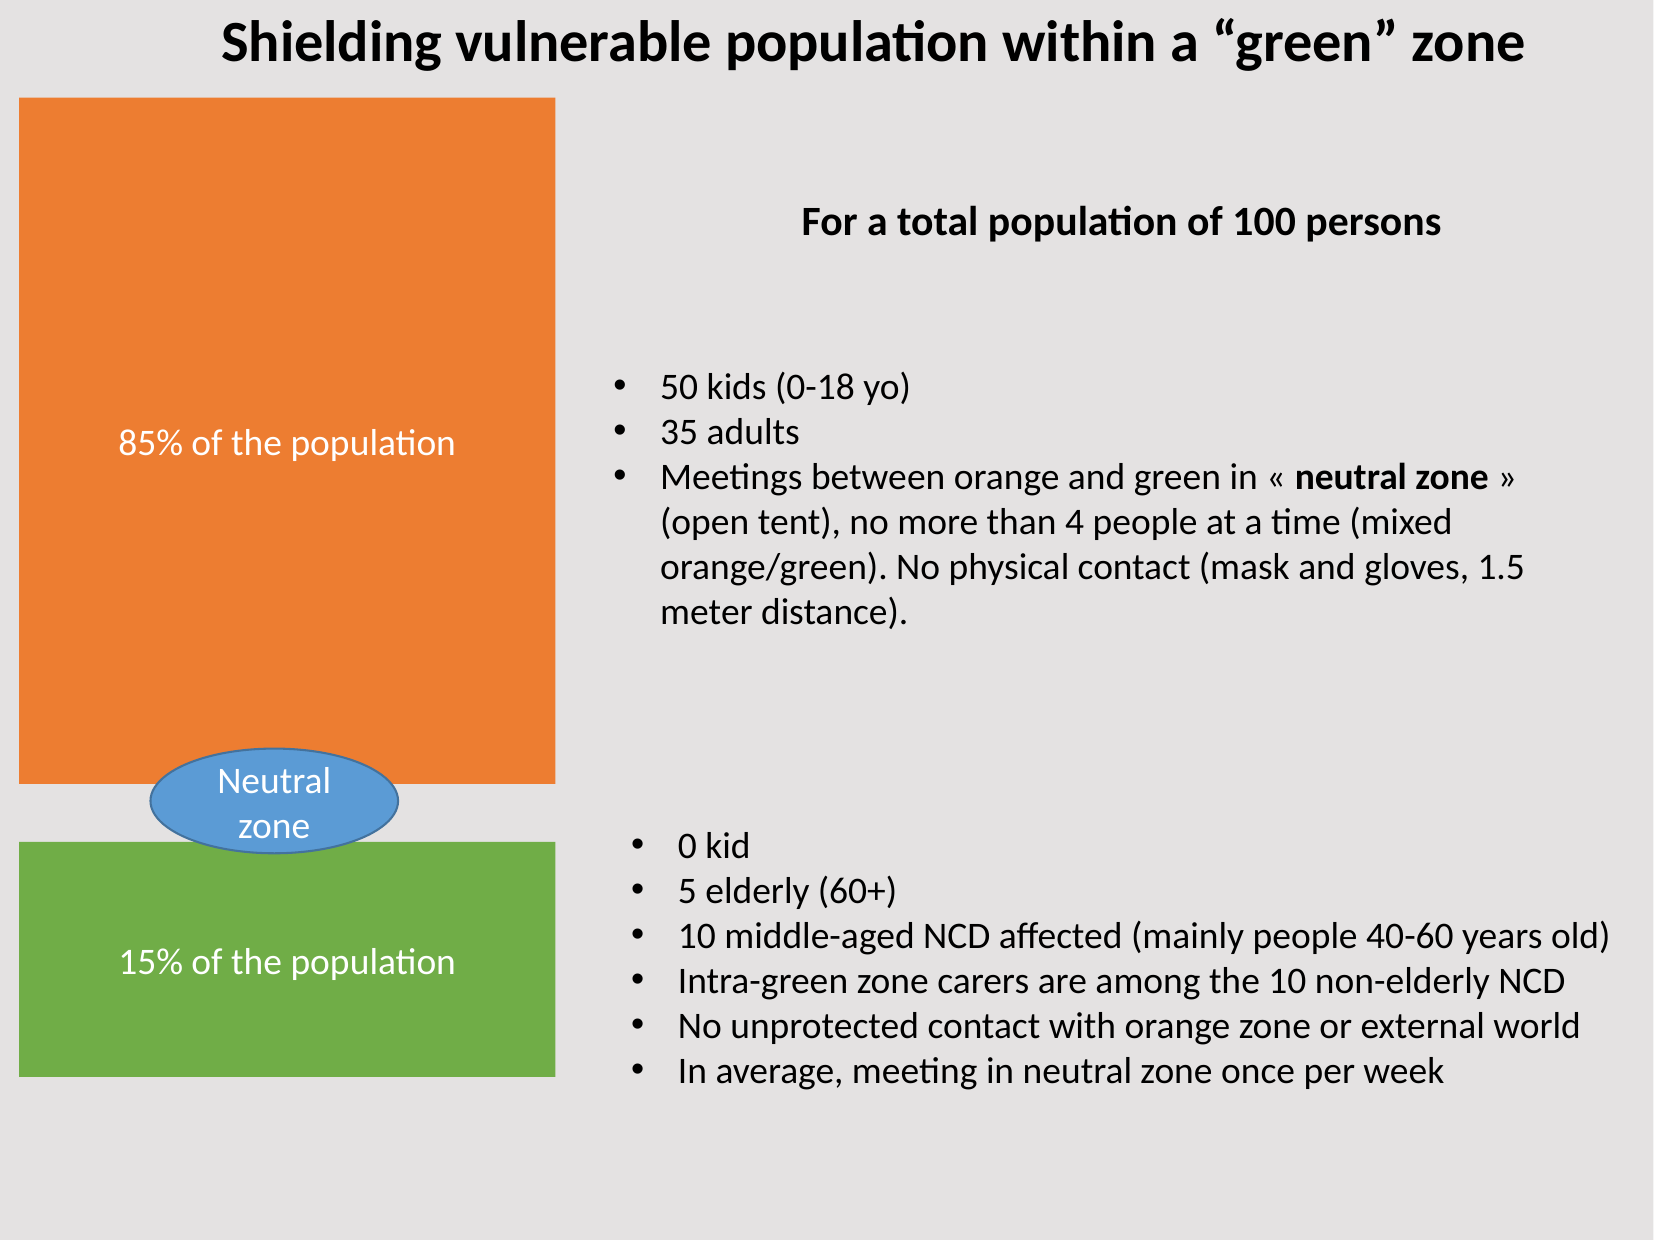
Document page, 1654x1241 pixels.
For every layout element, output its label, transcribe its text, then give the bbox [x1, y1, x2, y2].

text_box For a total population of 100 persons [786, 186, 1457, 252]
text_box 85% of the population [19, 97, 556, 784]
text_box 50 kids (0-18 yo) 35 adults Meetings between orange and green in « neutral zone » (open tent), no more than 4 people at a time (mixed orange/green). No physical contact (mask and gloves, 1.5 meter distance). [598, 355, 1626, 775]
text_box Shielding vulnerable population within a “green” zone [206, 10, 1560, 142]
text_box 0 kid 5 elderly (60+) 10 middle-aged NCD affected (mainly people 40-60 years old) Intra-green zone carers are among the 10 non-elderly NCD No unprotected contact with orange zone or external world In average, meeting in neutral zone once per week [616, 813, 1644, 1099]
text_box 15% of the population [19, 841, 556, 1077]
text_box Neutral zone [150, 748, 399, 854]
